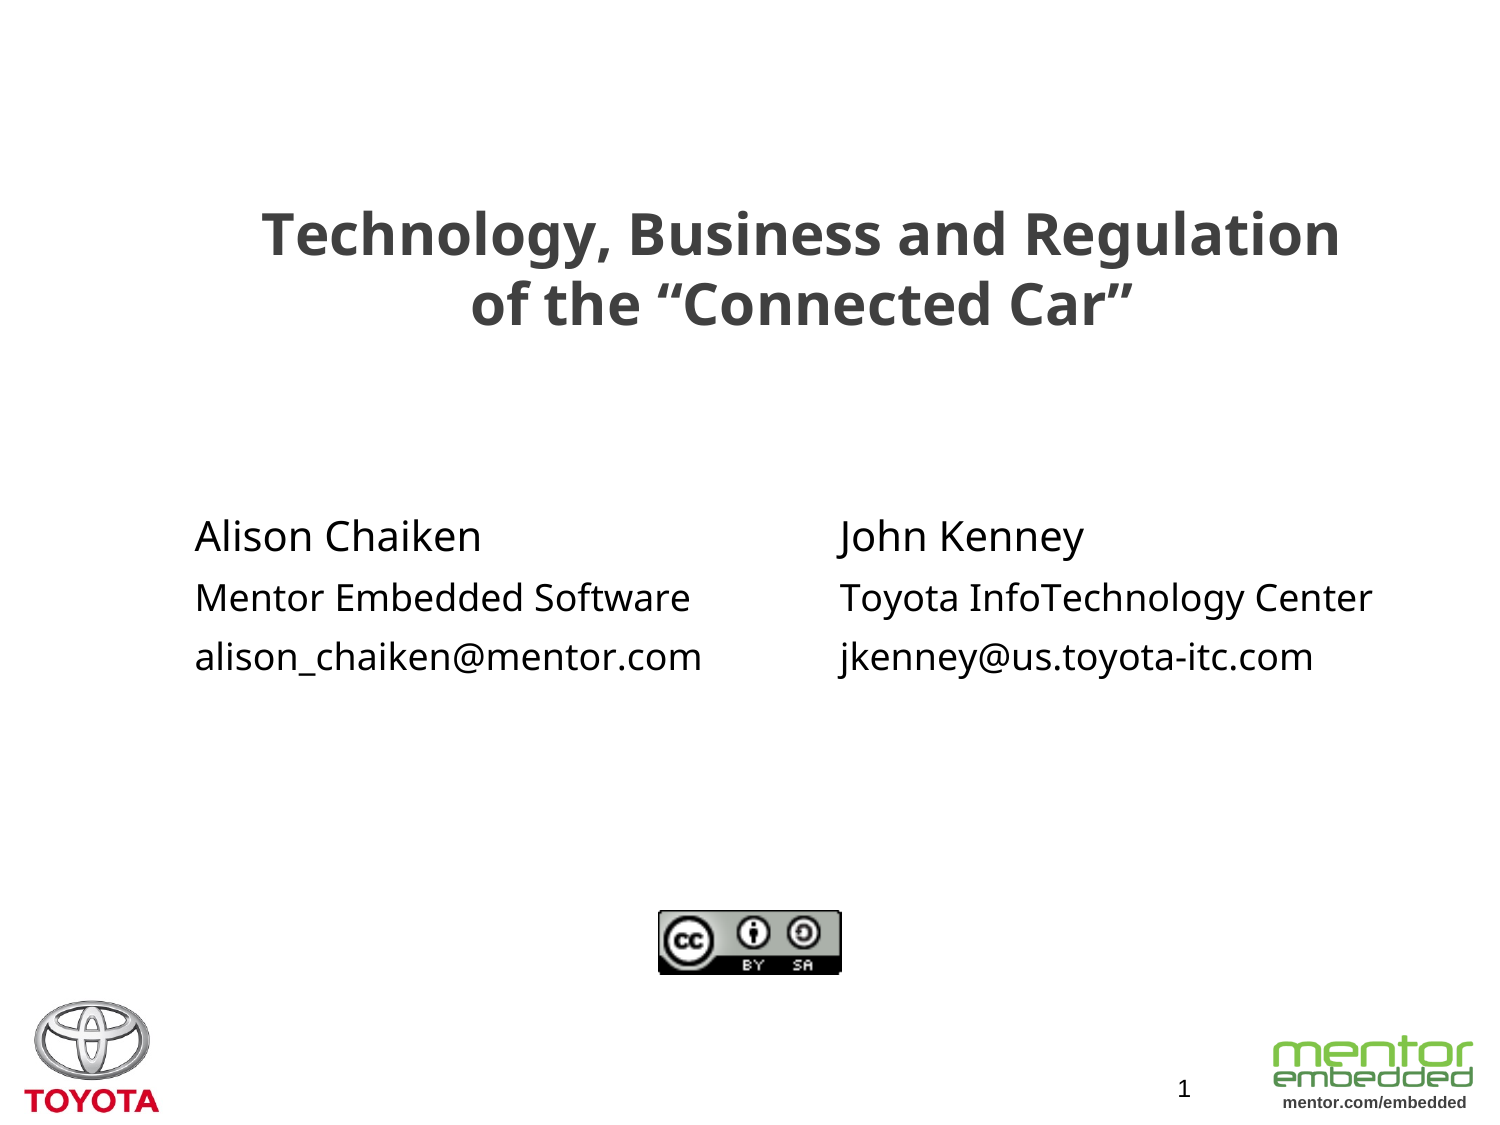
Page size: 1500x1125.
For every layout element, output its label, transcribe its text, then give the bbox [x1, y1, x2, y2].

text_box Alison Chaiken Mentor Embedded Software alison_chaiken@mentor.com [179, 502, 747, 690]
text_box Technology, Business and Regulation of the “Connected Car” [118, 179, 1426, 346]
picture [658, 910, 842, 976]
text_box John Kenney Toyota InfoTechnology Center jkenney@us.toyota-itc.com‎ [824, 502, 1409, 690]
picture [24, 998, 163, 1114]
picture [1268, 1030, 1476, 1092]
